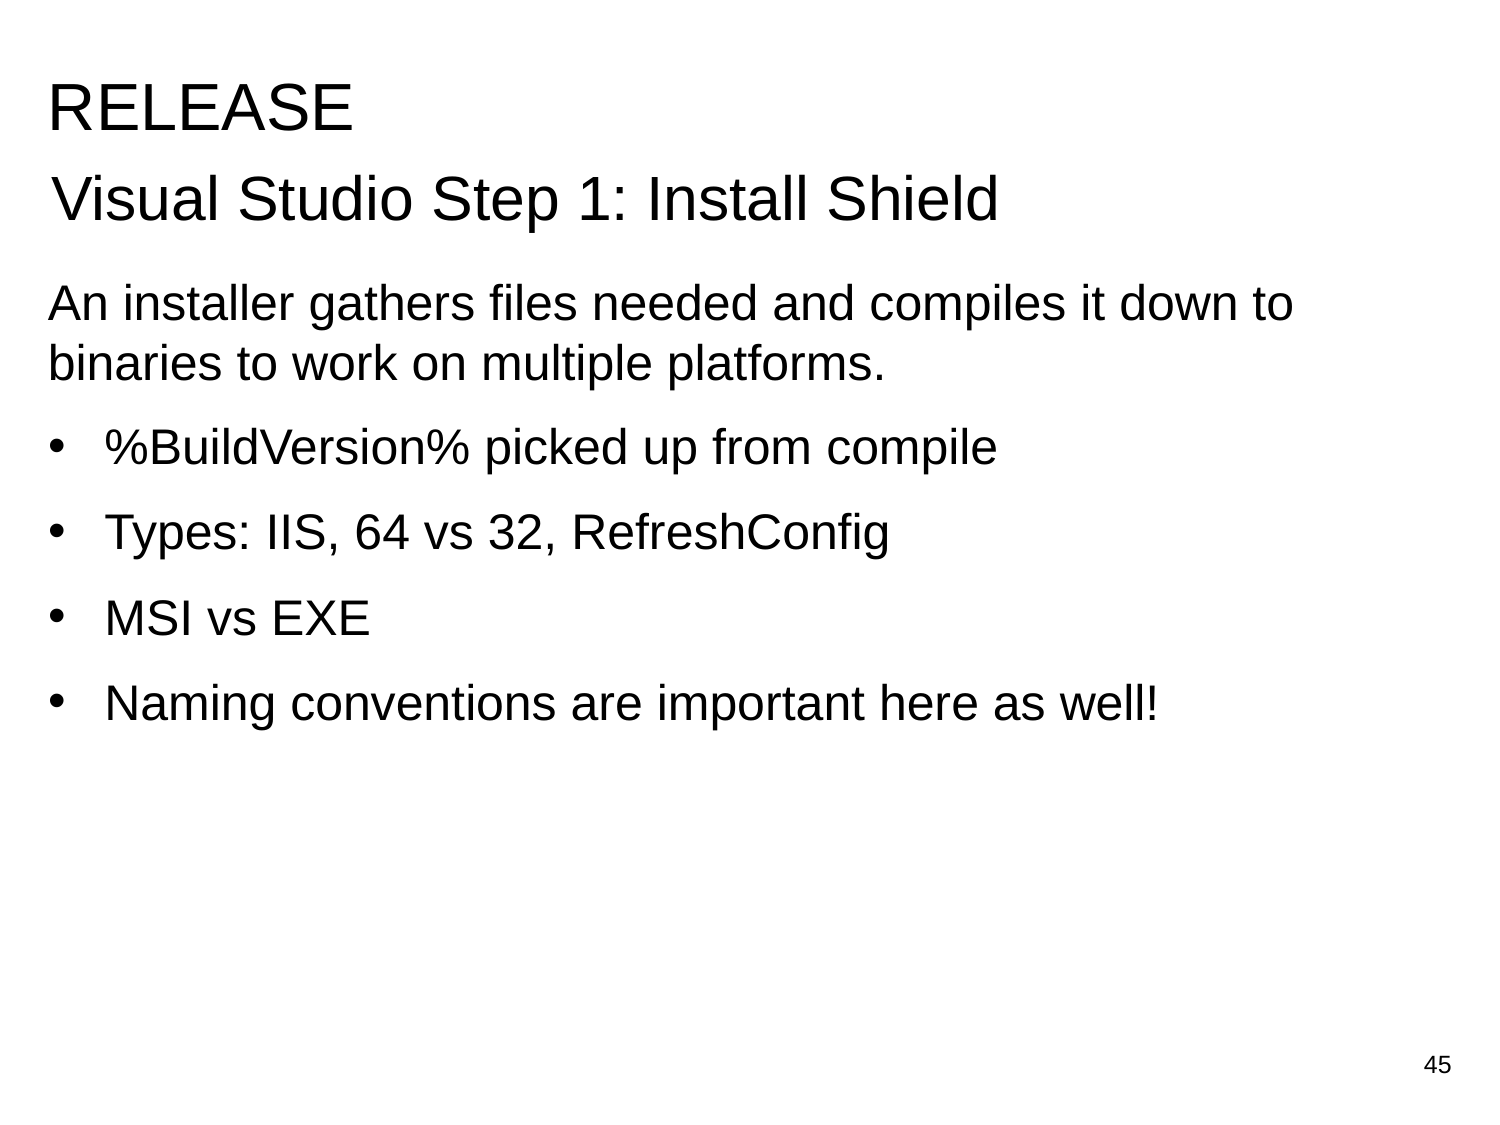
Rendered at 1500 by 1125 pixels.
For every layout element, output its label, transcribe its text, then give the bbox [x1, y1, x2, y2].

title Release [48, 57, 1452, 150]
list An installer gathers files needed and compiles it down to binaries to work on multiple platforms. %BuildVersion% picked up from compile Types: IIS, 64 vs 32, RefreshConfig MSI vs EXE Naming conventions are important here as well! [48, 262, 1452, 1021]
slide_number <number> [1325, 1047, 1452, 1080]
list Visual Studio Step 1: Install Shield [48, 150, 1452, 241]
